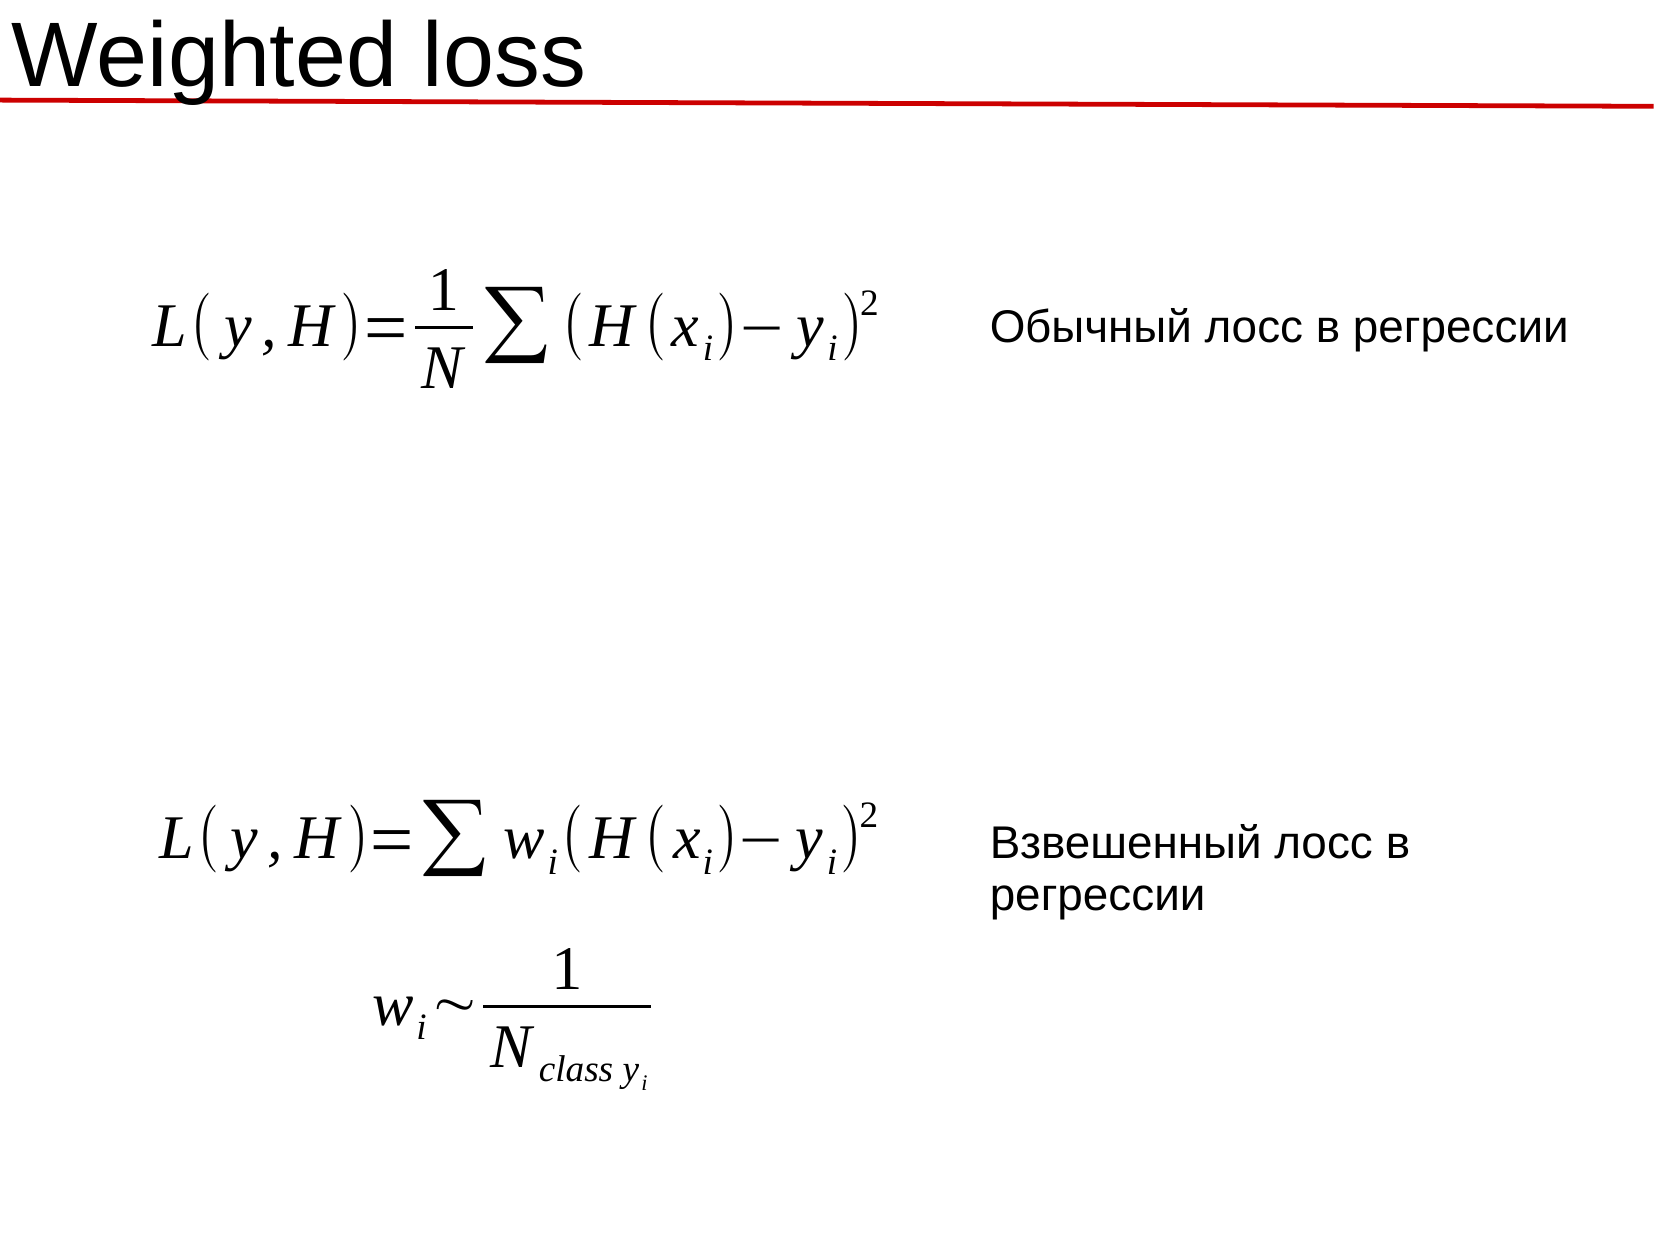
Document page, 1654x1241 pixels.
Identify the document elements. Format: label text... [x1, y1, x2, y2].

chart [150, 795, 885, 882]
chart [143, 255, 886, 402]
title Weighted loss [11, 2, 1306, 107]
text_box Взвешенный лосс в регрессии [975, 810, 1591, 928]
text_box Обычный лосс в регрессии [975, 293, 1591, 361]
chart [365, 933, 661, 1096]
